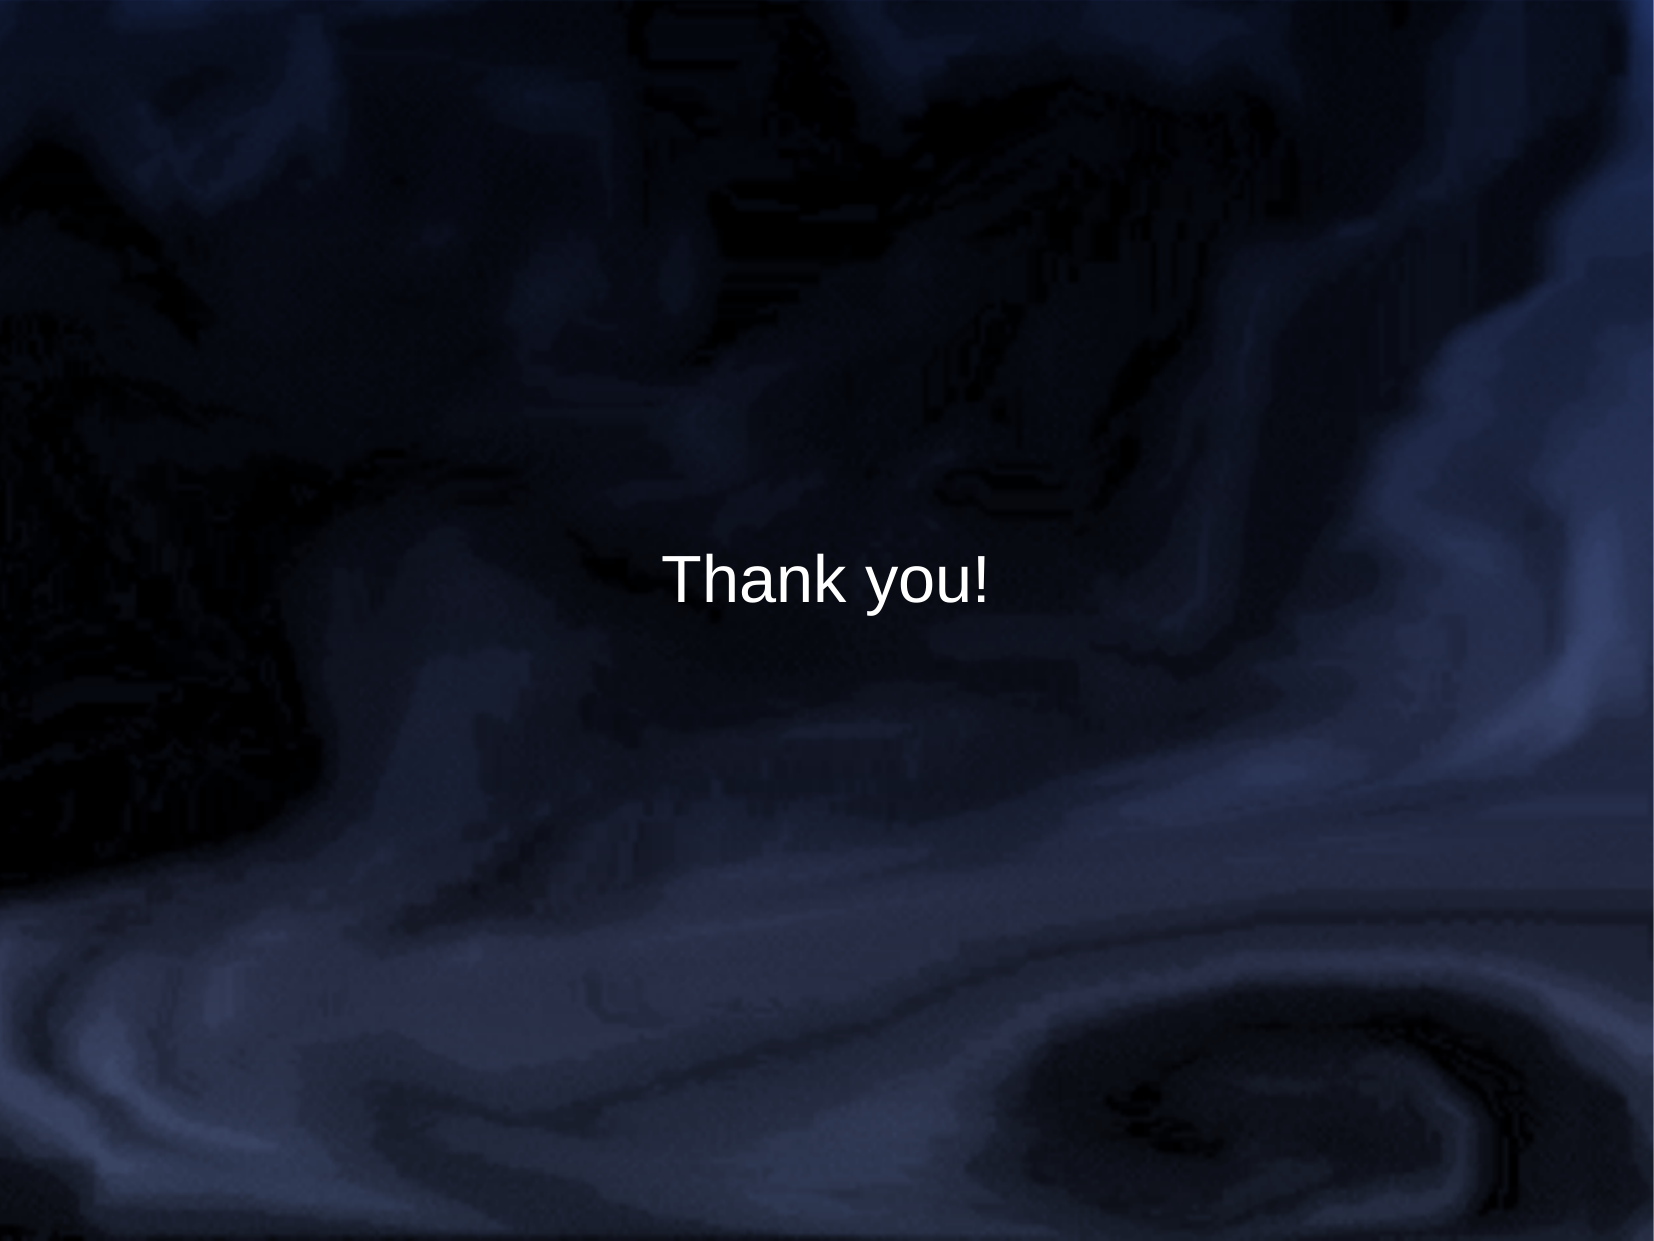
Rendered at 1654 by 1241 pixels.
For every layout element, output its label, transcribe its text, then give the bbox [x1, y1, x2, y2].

subtitle Thank you! [82, 49, 1571, 1109]
picture [0, 0, 1654, 1241]
